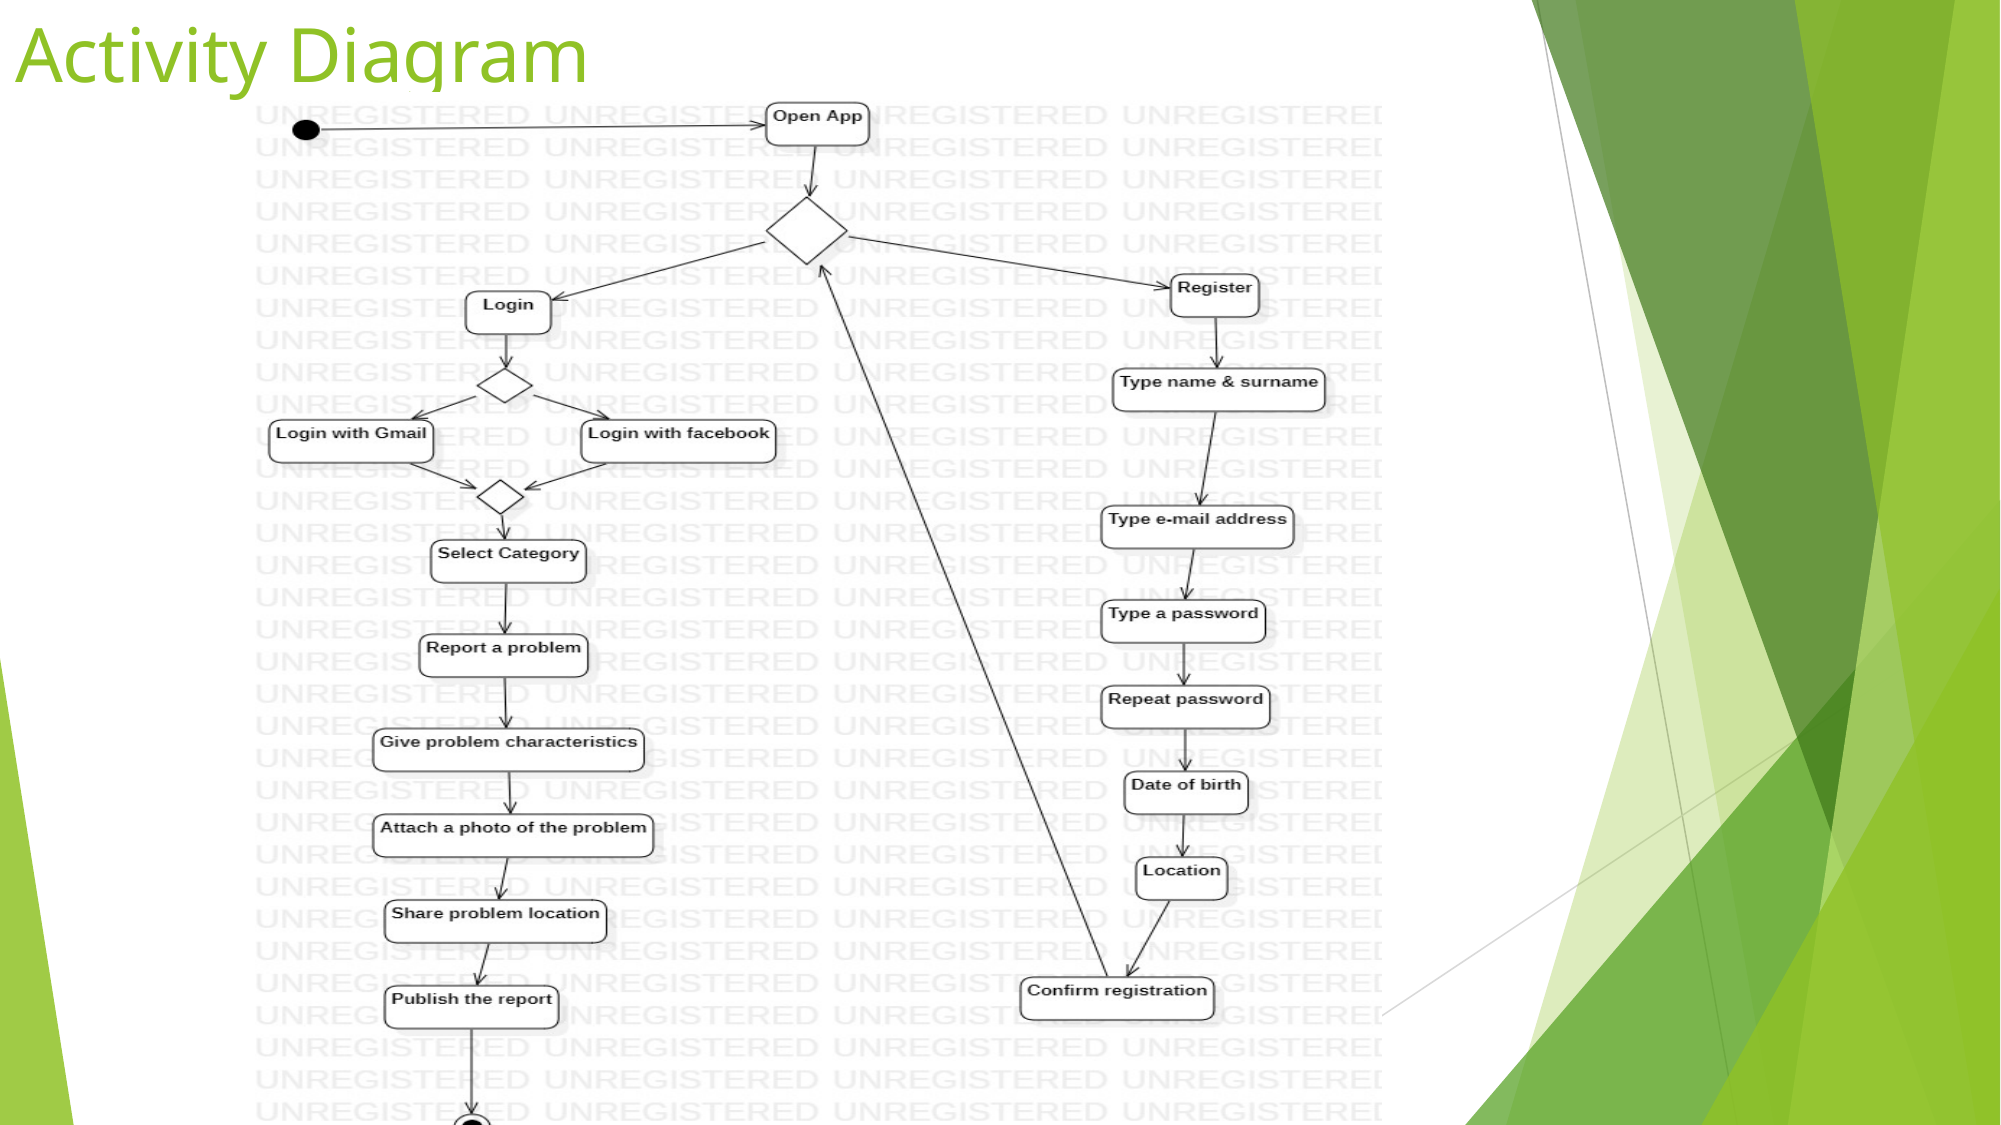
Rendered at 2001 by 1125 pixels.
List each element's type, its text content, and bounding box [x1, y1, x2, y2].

picture [255, 92, 1382, 1125]
title Activity Diagram [0, 0, 1411, 217]
